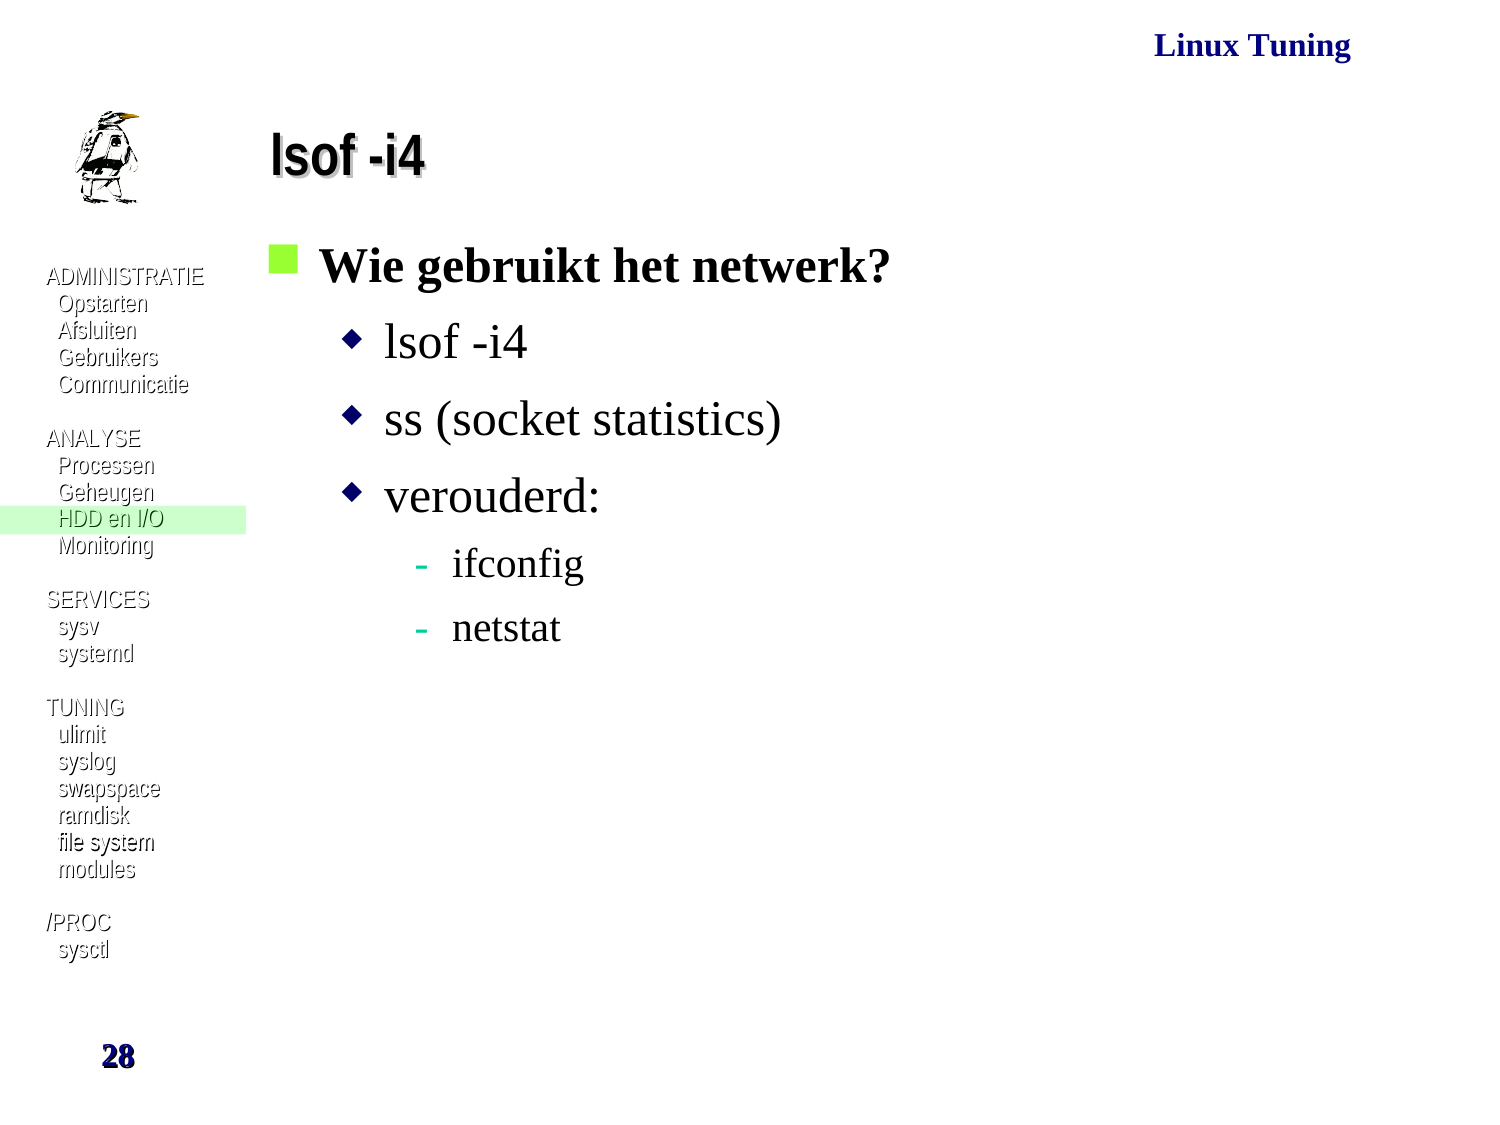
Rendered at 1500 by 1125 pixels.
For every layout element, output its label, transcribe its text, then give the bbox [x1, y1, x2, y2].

list Wie gebruikt het netwerk? lsof -i4 ss (socket statistics) verouderd: ifconfig netstat [264, 229, 1486, 882]
text_box [0, 505, 247, 535]
title lsof -i4 [270, 41, 1500, 250]
picture [57, 105, 143, 206]
